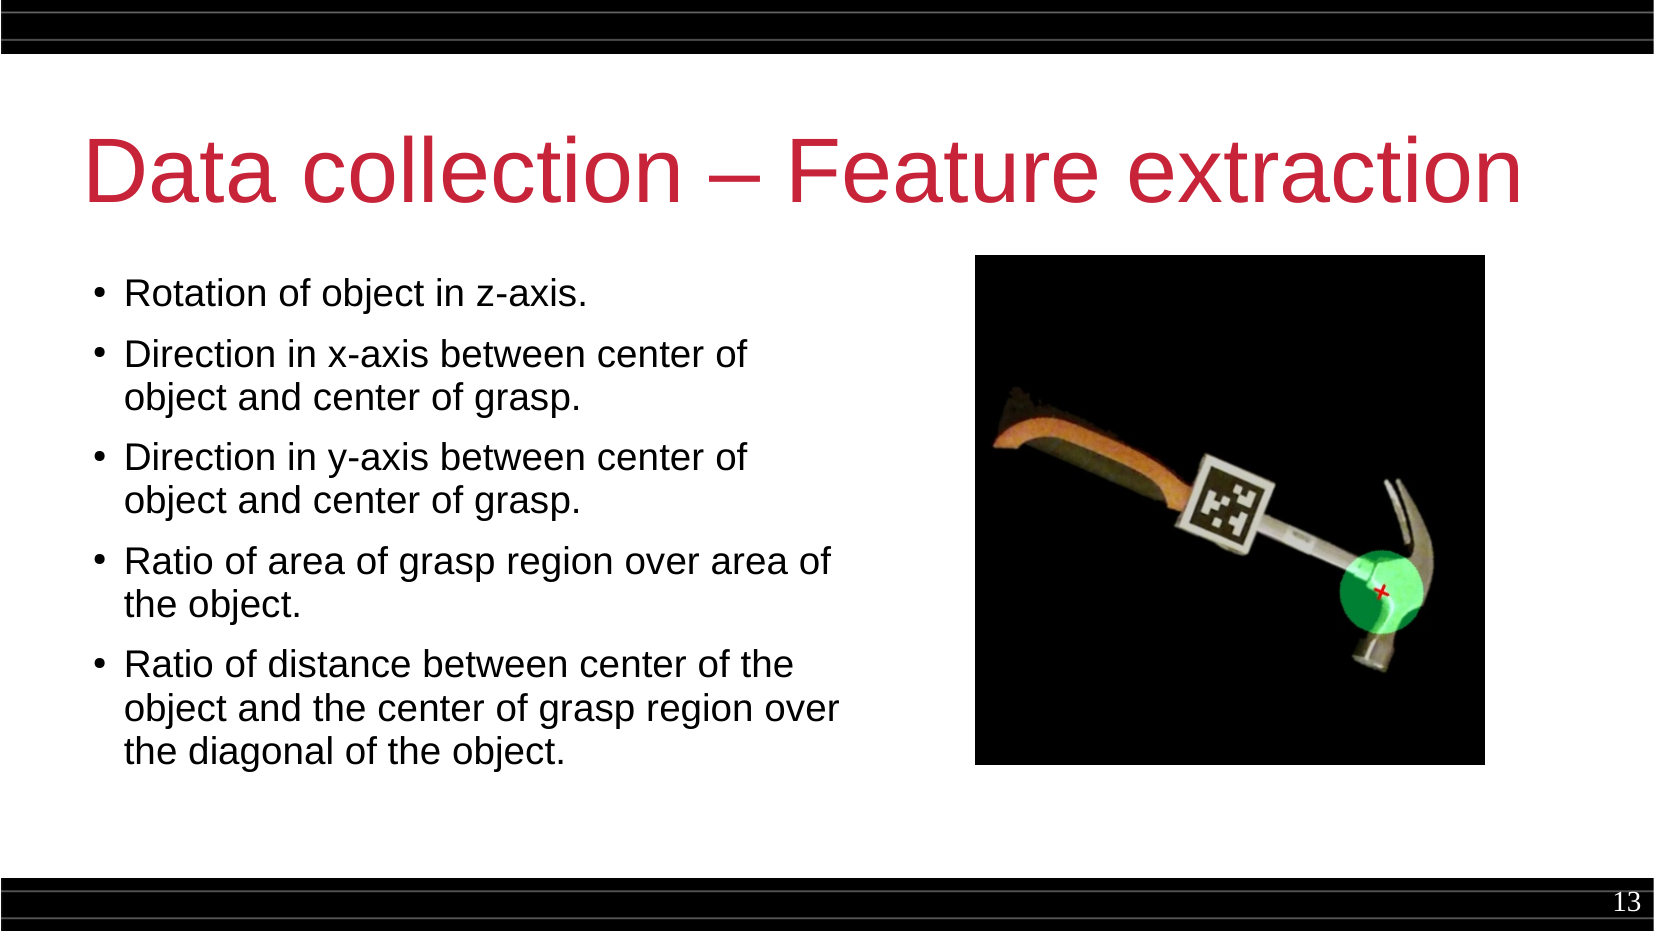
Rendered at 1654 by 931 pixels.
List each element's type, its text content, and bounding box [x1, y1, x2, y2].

picture [1, 878, 1654, 931]
list Rotation of object in z-axis. Direction in x-axis between center of object and center of grasp. Direction in y-axis between center of object and center of grasp. Ratio of area of grasp region over area of the object. Ratio of distance between center of the object and the center of grasp region over the diagonal of the object. [82, 271, 856, 781]
picture [1, 0, 1654, 54]
title Data collection – Feature extraction [82, 92, 1571, 249]
picture [975, 255, 1485, 766]
